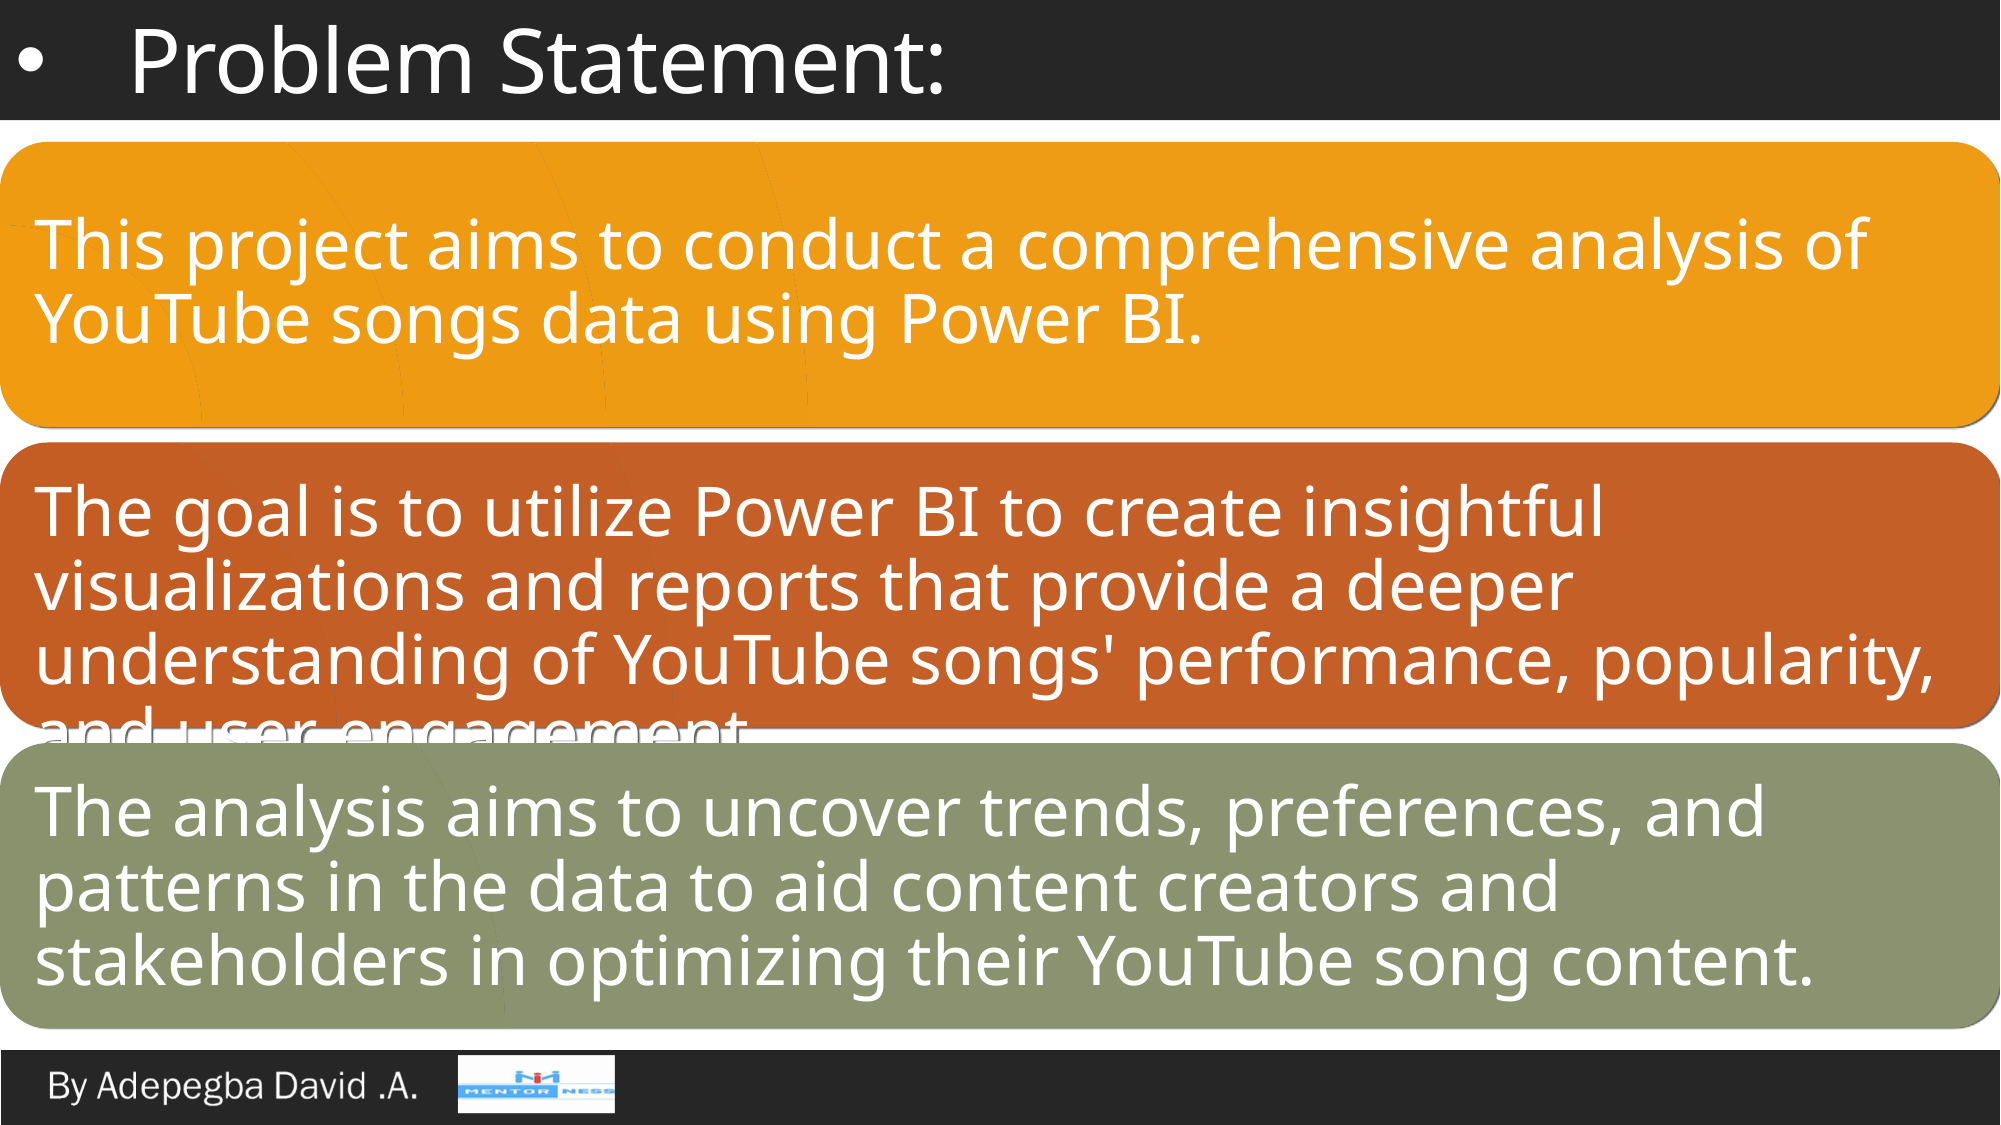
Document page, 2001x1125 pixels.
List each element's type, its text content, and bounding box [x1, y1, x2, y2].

text_box This project aims to conduct a comprehensive analysis of YouTube songs data using Power BI. [0, 141, 2000, 427]
title Problem Statement: [0, 0, 2000, 121]
text_box The goal is to utilize Power BI to create insightful visualizations and reports that provide a deeper understanding of YouTube songs' performance, popularity, and user engagement. [0, 442, 2000, 728]
text_box The analysis aims to uncover trends, preferences, and patterns in the data to aid content creators and stakeholders in optimizing their YouTube song content. [0, 743, 2000, 1029]
picture [22, 1047, 655, 1125]
